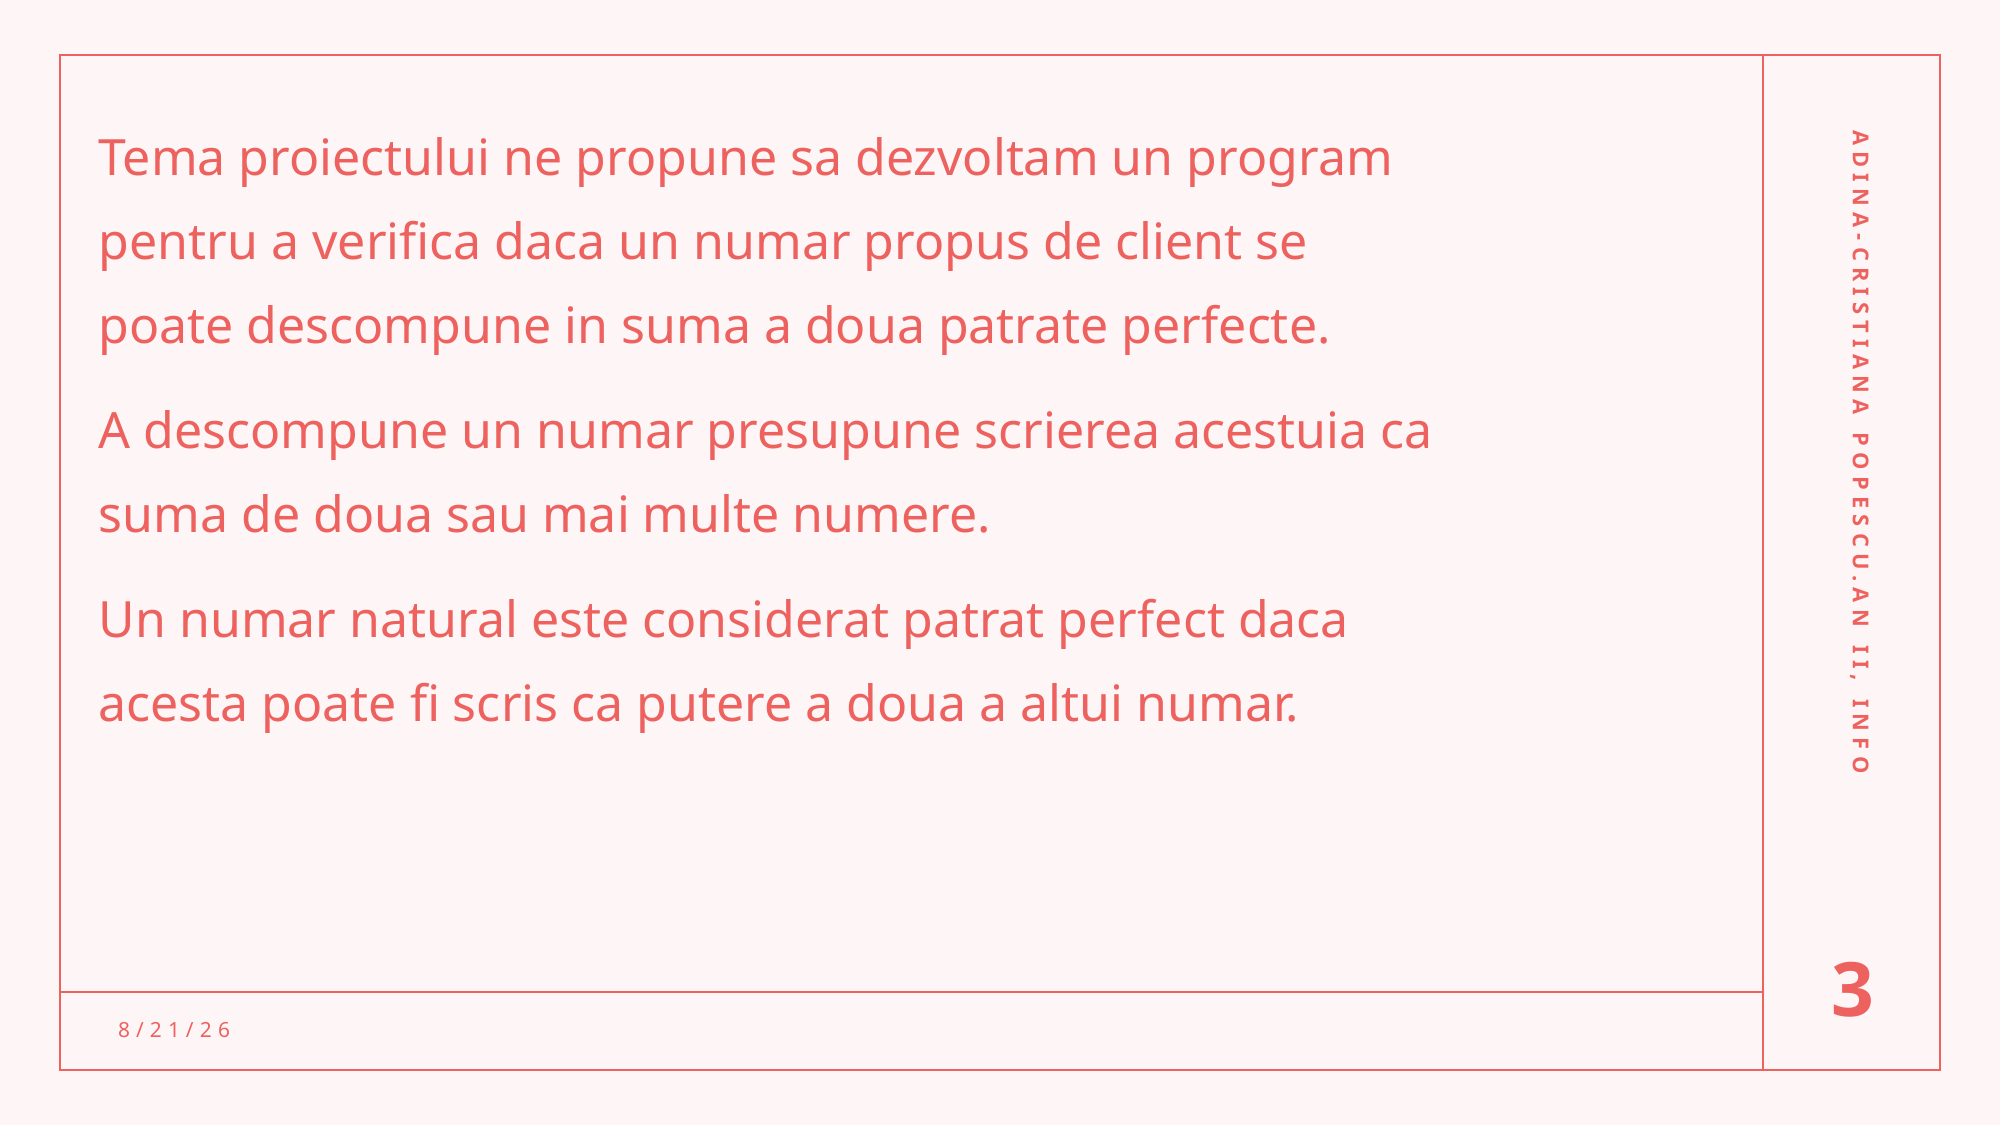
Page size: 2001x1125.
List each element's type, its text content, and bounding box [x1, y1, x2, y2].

text_box ‹#› [1775, 930, 1932, 1055]
list Tema proiectului ne propune sa dezvoltam un program pentru a verifica daca un numar propus de client se poate descompune in suma a doua patrate perfecte. A descompune un numar presupune scrierea acestuia ca suma de doua sau mai multe numere. Un numar natural este considerat patrat perfect daca acesta poate fi scris ca putere a doua a altui numar. [83, 94, 1451, 939]
text_box Adina-Cristiana Popescu.an II, info [1822, 115, 1883, 791]
text_box 4/2/2021 [103, 1007, 621, 1055]
